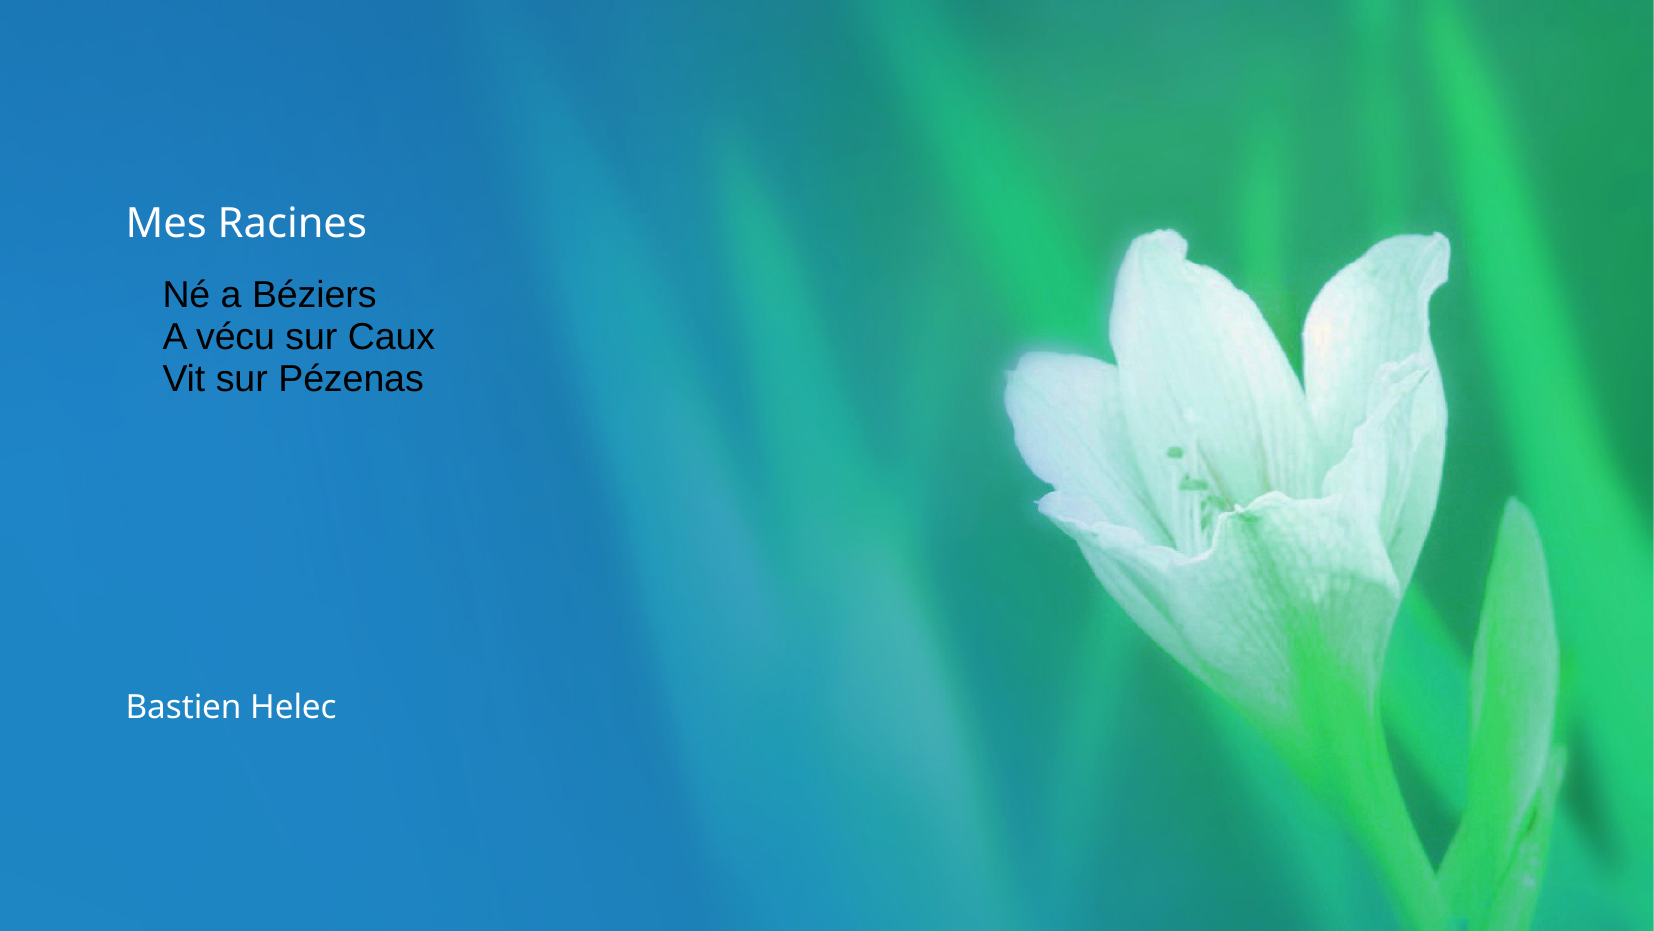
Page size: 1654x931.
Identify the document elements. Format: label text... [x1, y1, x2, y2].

text_box Mes Racines [110, 188, 1156, 254]
picture [0, 0, 1654, 931]
text_box Né a Béziers A vécu sur Caux Vit sur Pézenas [147, 265, 621, 407]
text_box Bastien Helec [110, 677, 591, 733]
